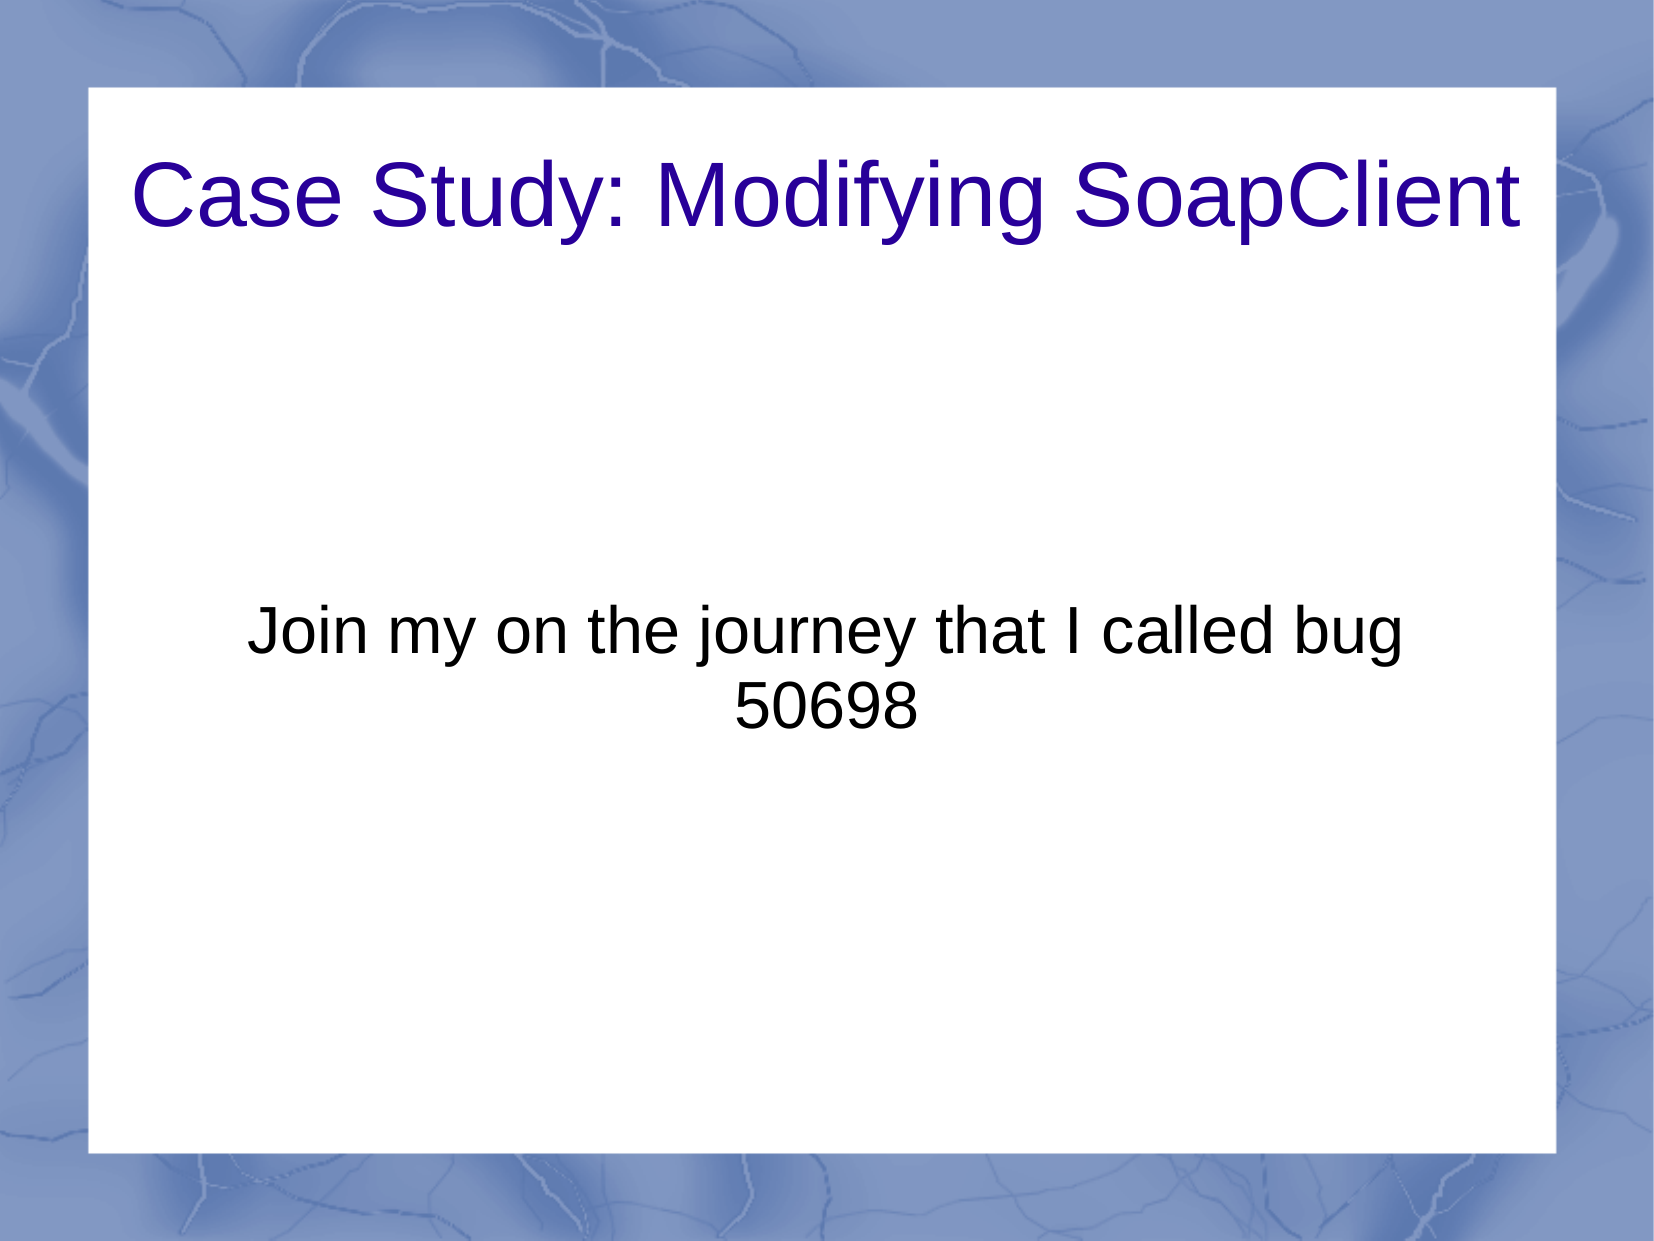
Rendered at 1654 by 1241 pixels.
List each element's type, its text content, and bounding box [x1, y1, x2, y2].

picture [0, 0, 1654, 1241]
title Case Study: Modifying SoapClient [118, 90, 1536, 298]
subtitle Join my on the journey that I called bug 50698 [147, 325, 1506, 1010]
